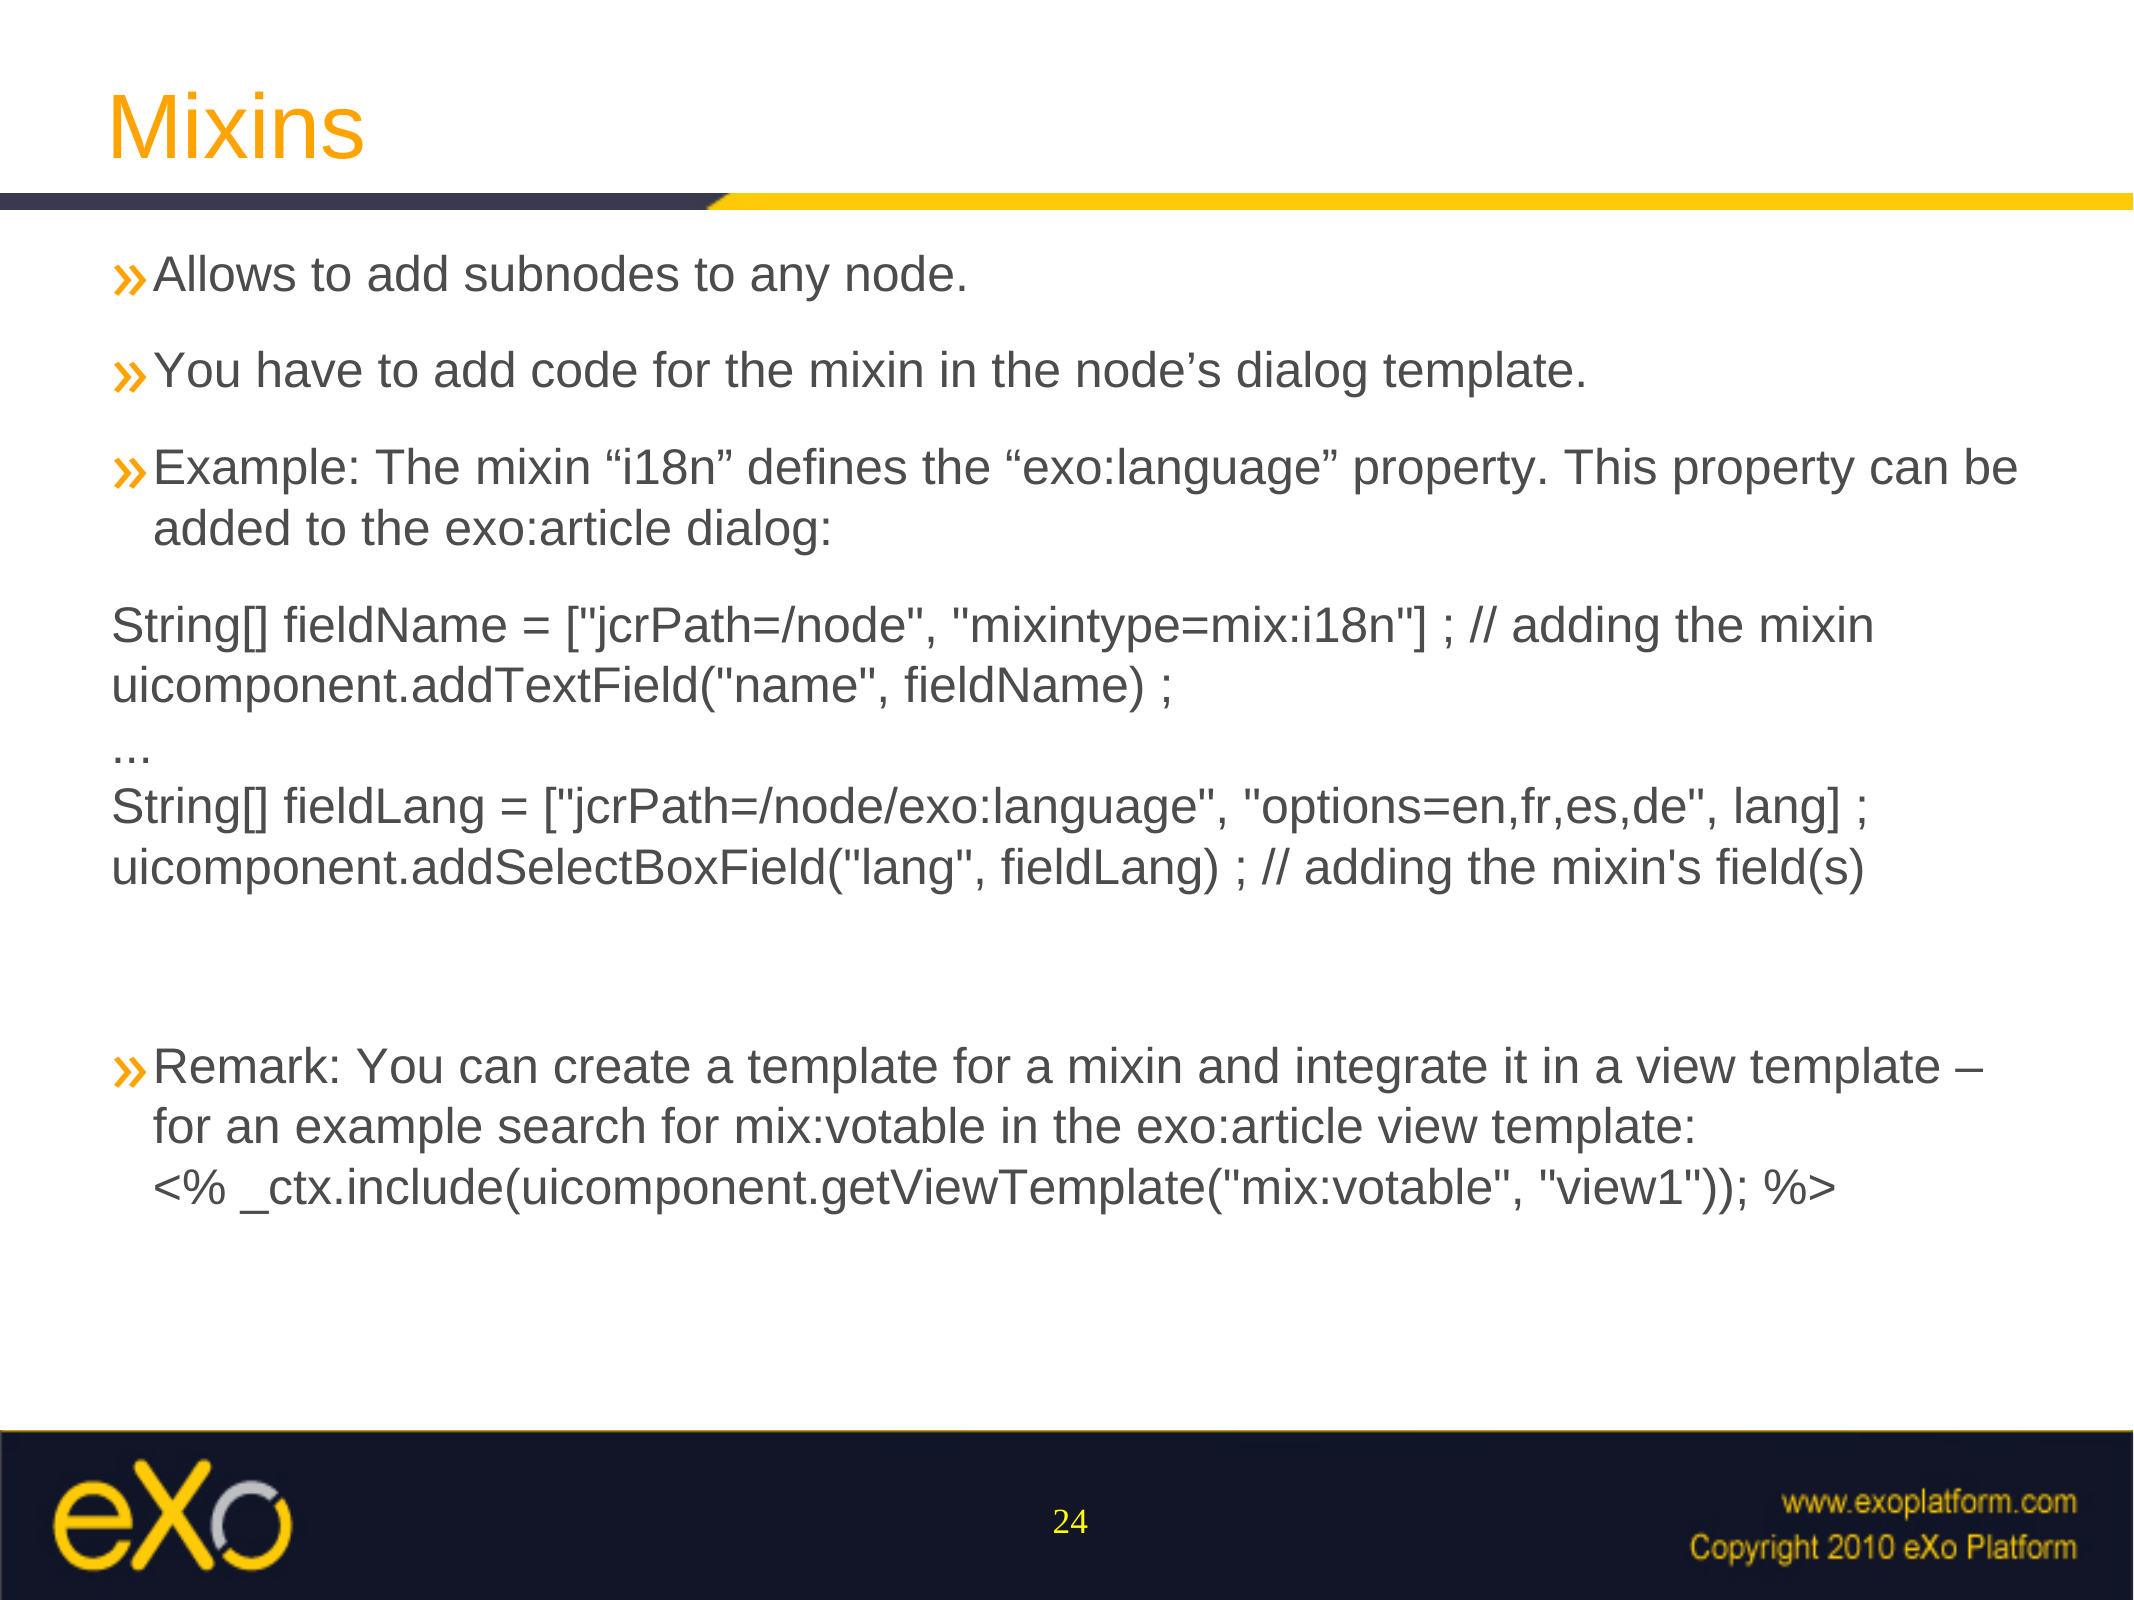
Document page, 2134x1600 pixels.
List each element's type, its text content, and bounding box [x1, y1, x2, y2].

text_box Allows to add subnodes to any node. You have to add code for the mixin in the node’s dialog template. Example: The mixin “i18n” defines the “exo:language” property. This property can be added to the exo:article dialog: String[] fieldName = ["jcrPath=/node", "mixintype=mix:i18n"] ; // adding the mixin uicomponent.addTextField("name", fieldName) ; ... String[] fieldLang = ["jcrPath=/node/exo:language", "options=en,fr,es,de", lang] ; uicomponent.addSelectBoxField("lang", fieldLang) ; // adding the mixin's field(s) Remark: You can create a template for a mixin and integrate it in a view template – for an example search for mix:votable in the exo:article view template: <% _ctx.include(uicomponent.getViewTemplate("mix:votable", "view1")); %> [110, 240, 2031, 1390]
text_box Mixins [106, 63, 2027, 194]
picture [0, 1430, 2134, 1600]
picture [0, 193, 2134, 210]
